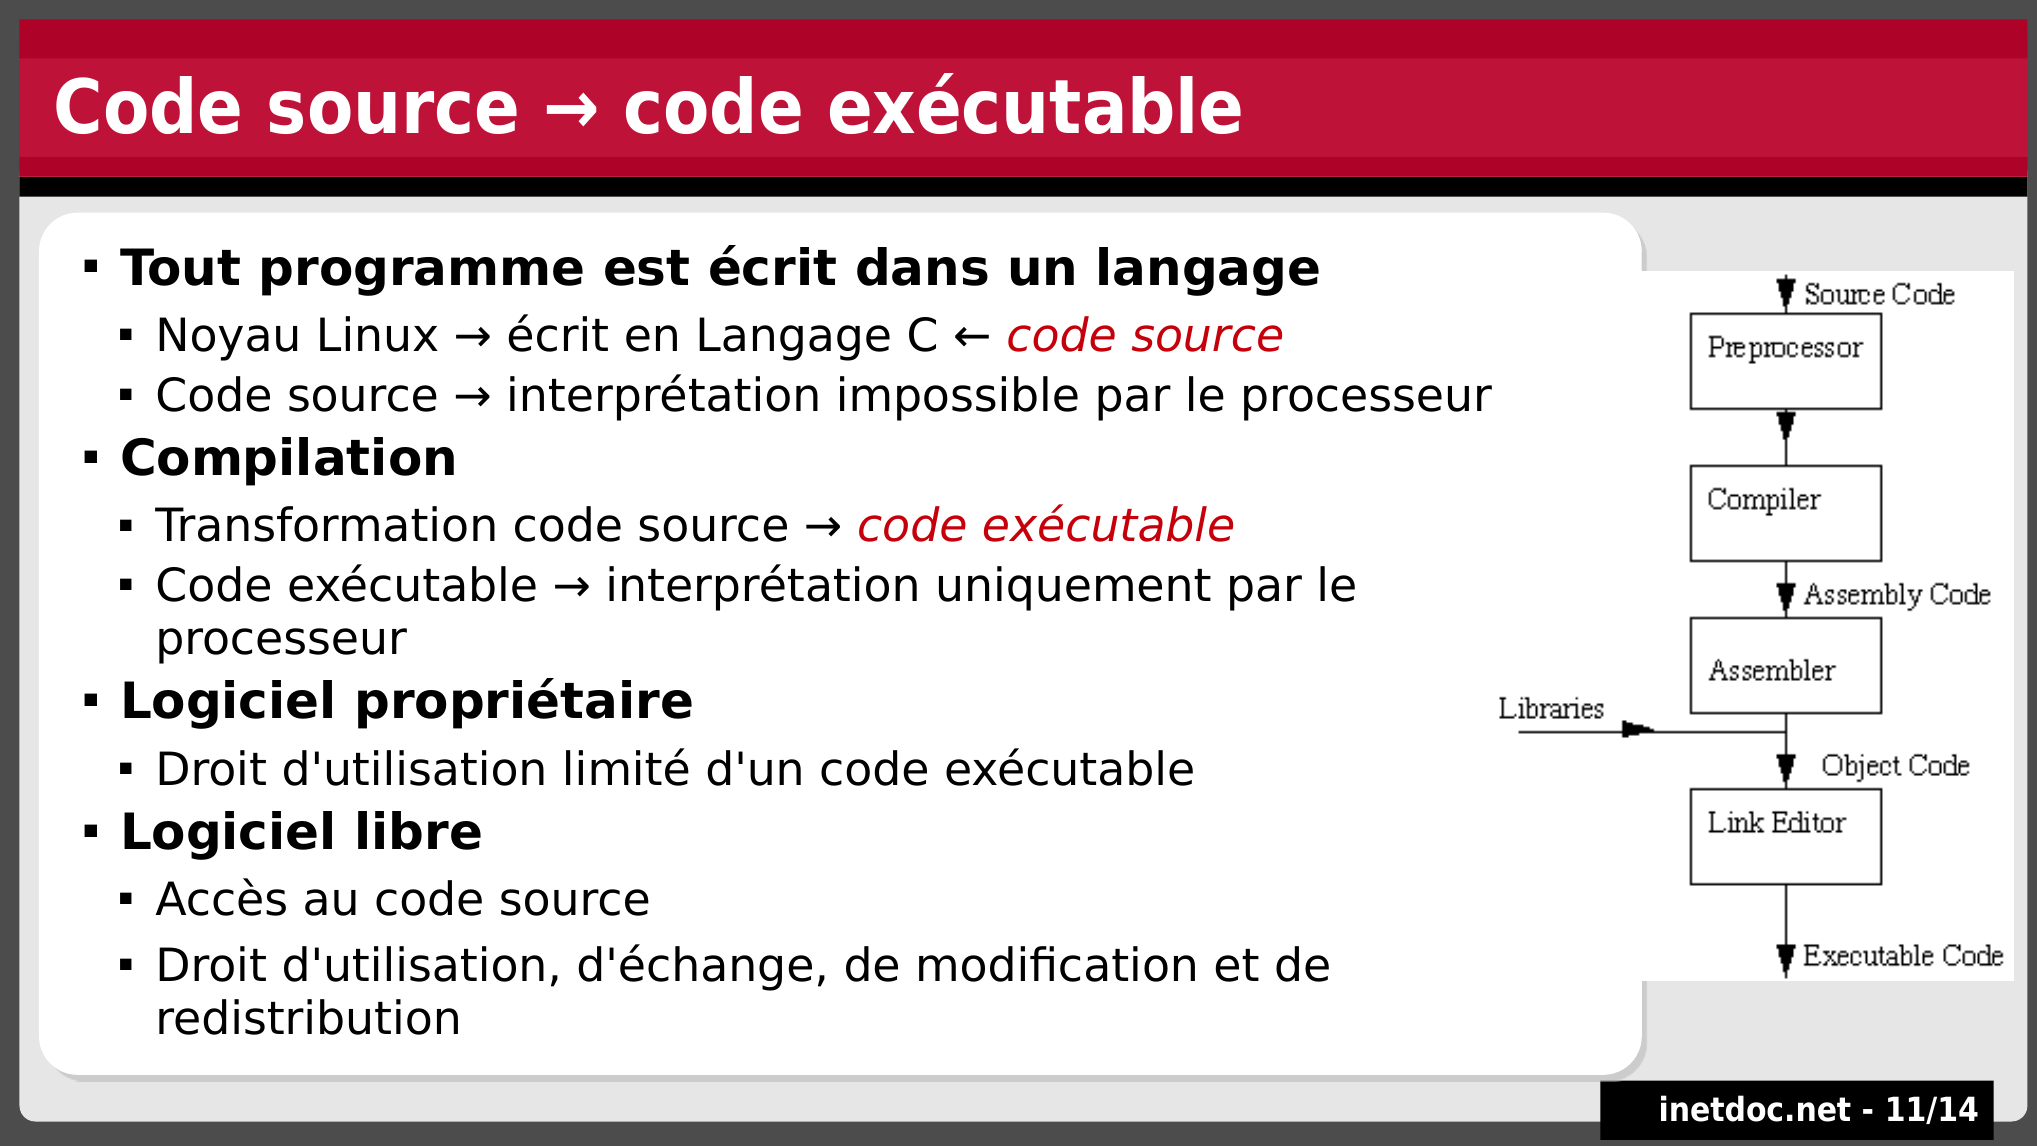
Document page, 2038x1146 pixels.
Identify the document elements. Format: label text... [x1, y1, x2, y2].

text_box [19, 157, 2028, 1122]
text_box inetdoc.net - <numéro>/14 [1600, 1080, 1994, 1140]
text_box Code source → code exécutable [19, 59, 2028, 157]
picture [1498, 271, 2014, 981]
text_box [19, 19, 2028, 59]
text_box Tout programme est écrit dans un langage Noyau Linux → écrit en Langage C ← code source Code source → interprétation impossible par le processeur Compilation Transformation code source → code exécutable Code exécutable → interprétation uniquement par le processeur Logiciel propriétaire Droit d'utilisation limité d'un code exécutable Logiciel libre Accès au code source Droit d'utilisation, d'échange, de modification et de redistribution [38, 212, 1642, 1075]
